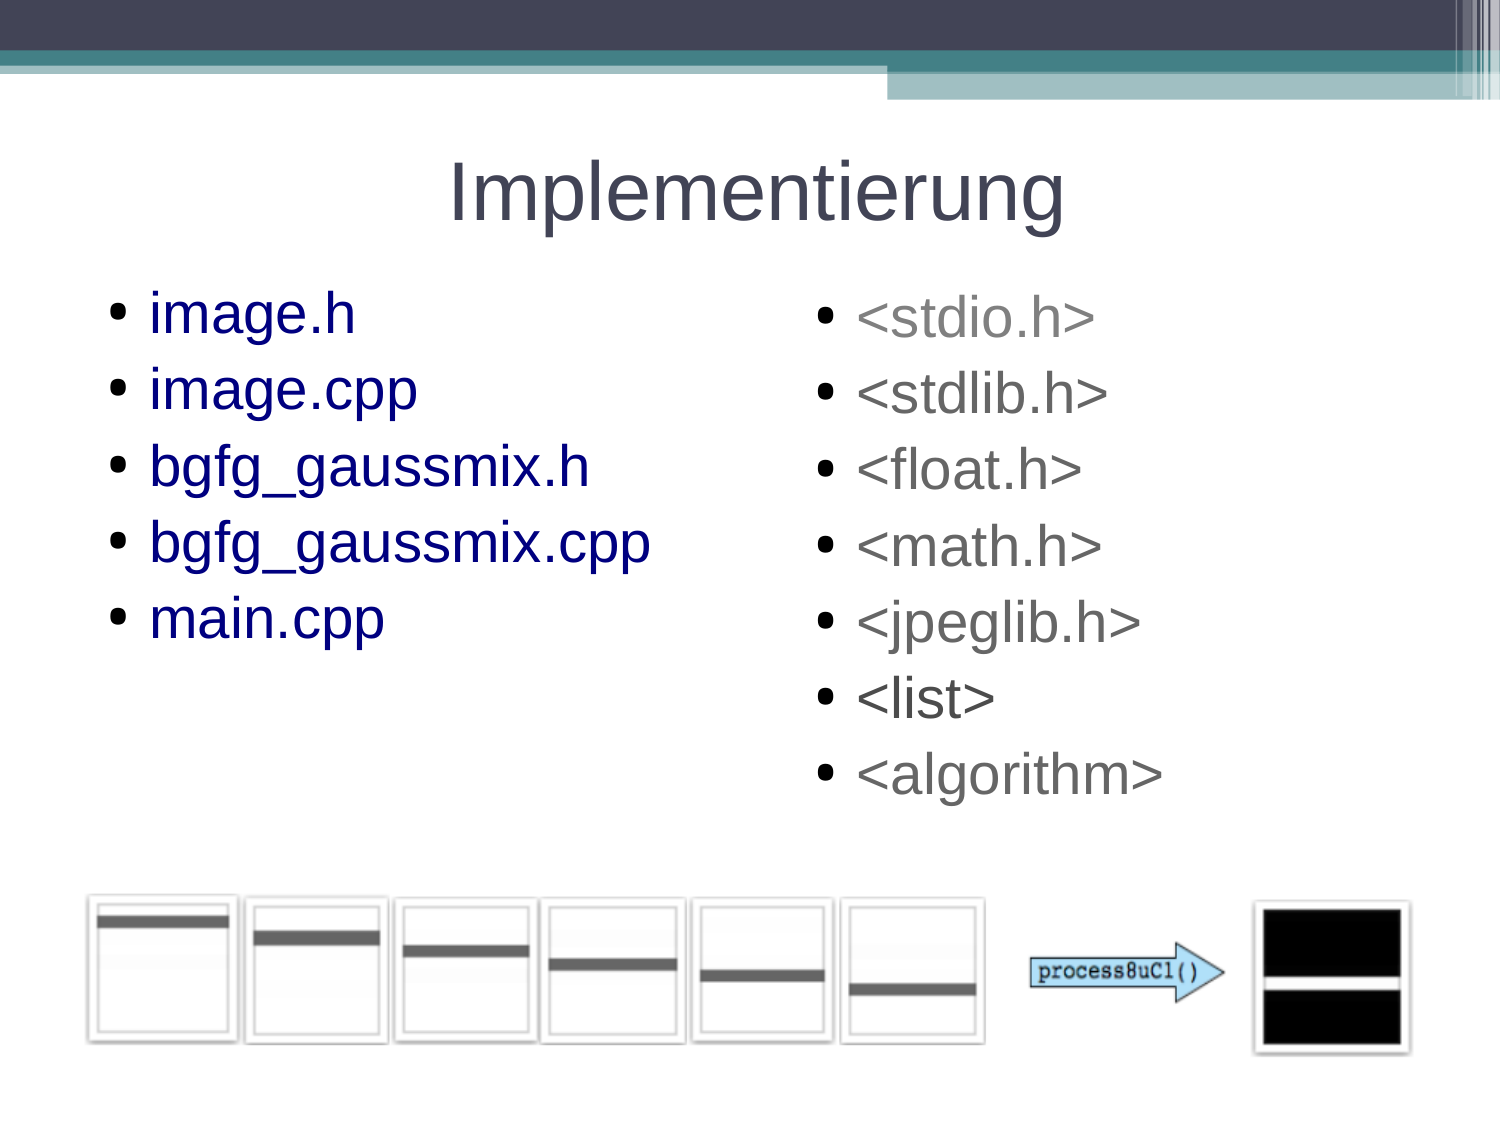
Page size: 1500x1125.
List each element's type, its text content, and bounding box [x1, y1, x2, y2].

picture [79, 885, 1430, 1073]
title Implementierung [82, 79, 1433, 296]
list <stdio.h> <stdlib.h> <float.h> <math.h> <jpeglib.h> <list> <algorithm> [782, 271, 1441, 839]
list image.h image.cpp bgfg_gaussmix.h bgfg_gaussmix.cpp main.cpp [75, 267, 734, 815]
